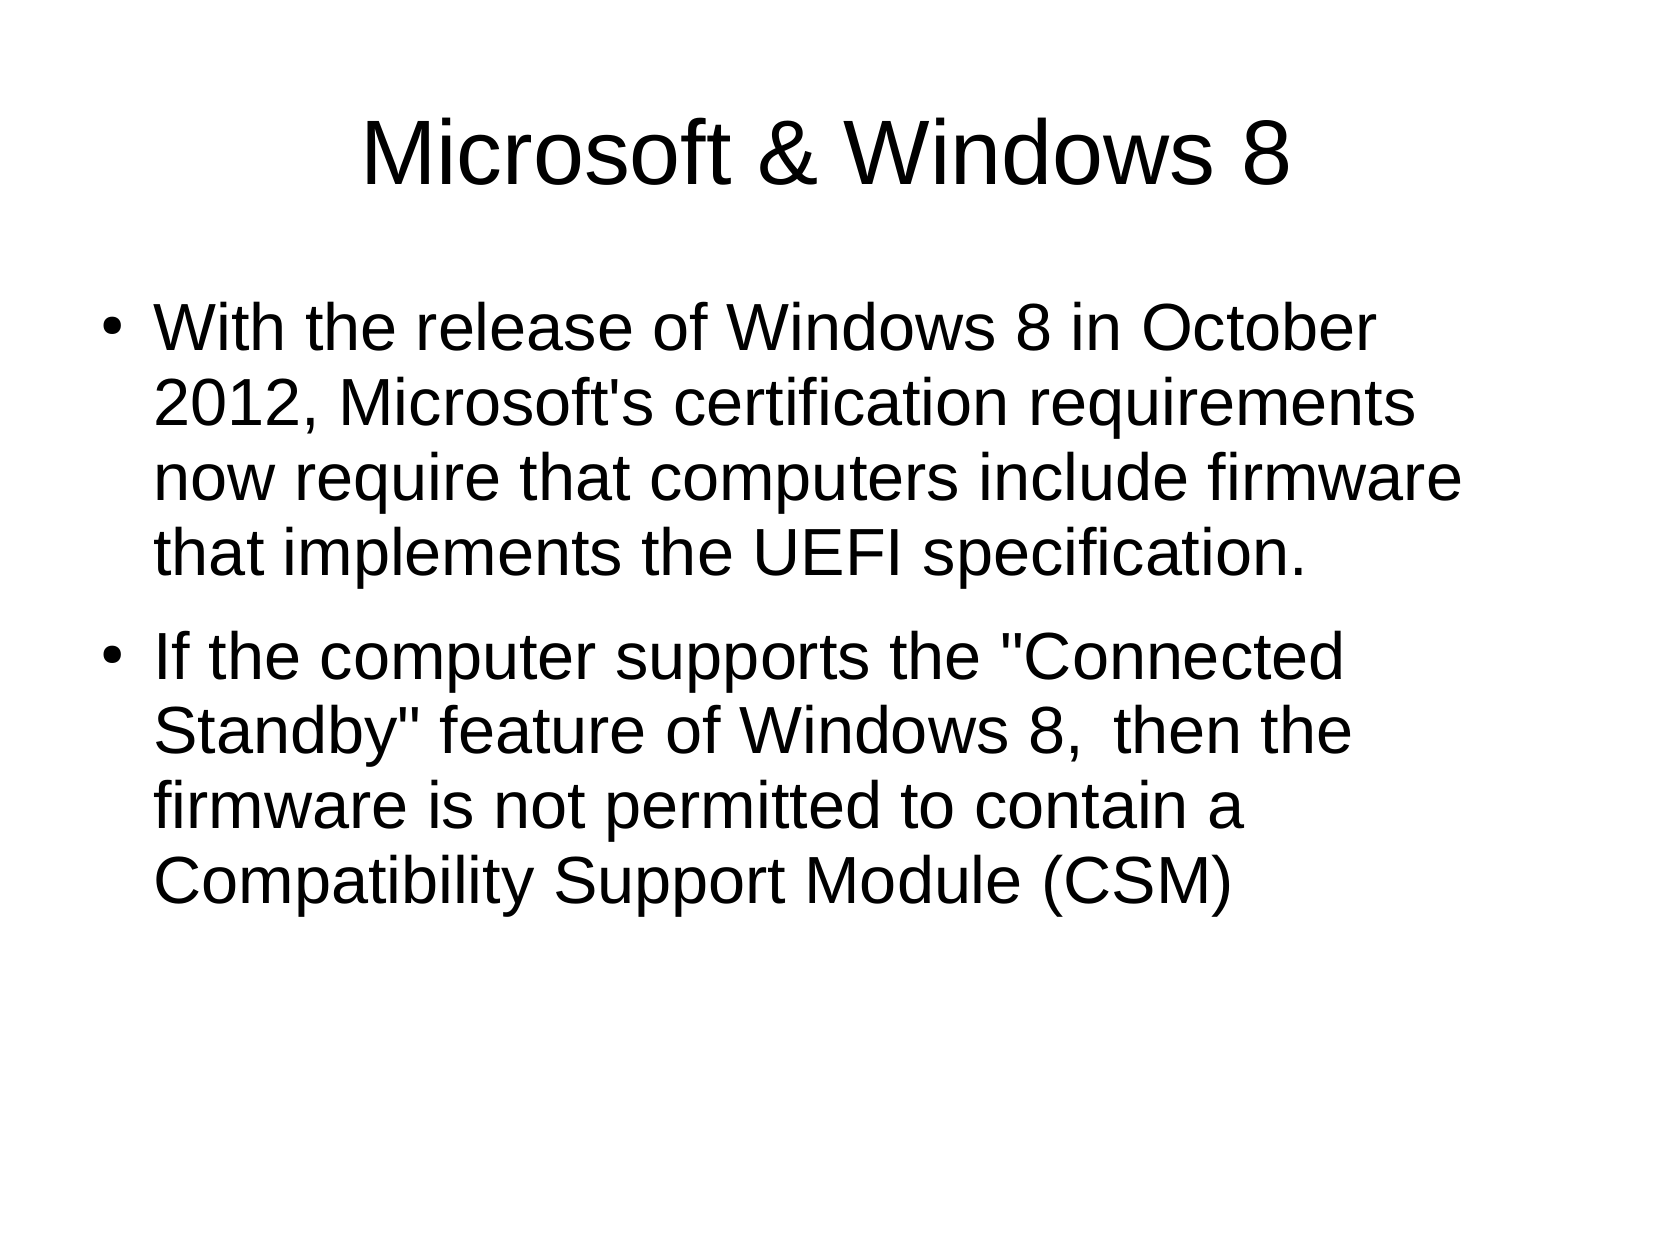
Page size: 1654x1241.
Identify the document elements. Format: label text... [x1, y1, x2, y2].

title Microsoft & Windows 8 [82, 49, 1571, 257]
list With the release of Windows 8 in October 2012, Microsoft's certification requirements now require that computers include firmware that implements the UEFI specification. If the computer supports the "Connected Standby" feature of Windows 8, then the firmware is not permitted to contain a Compatibility Support Module (CSM) [82, 290, 1538, 1010]
